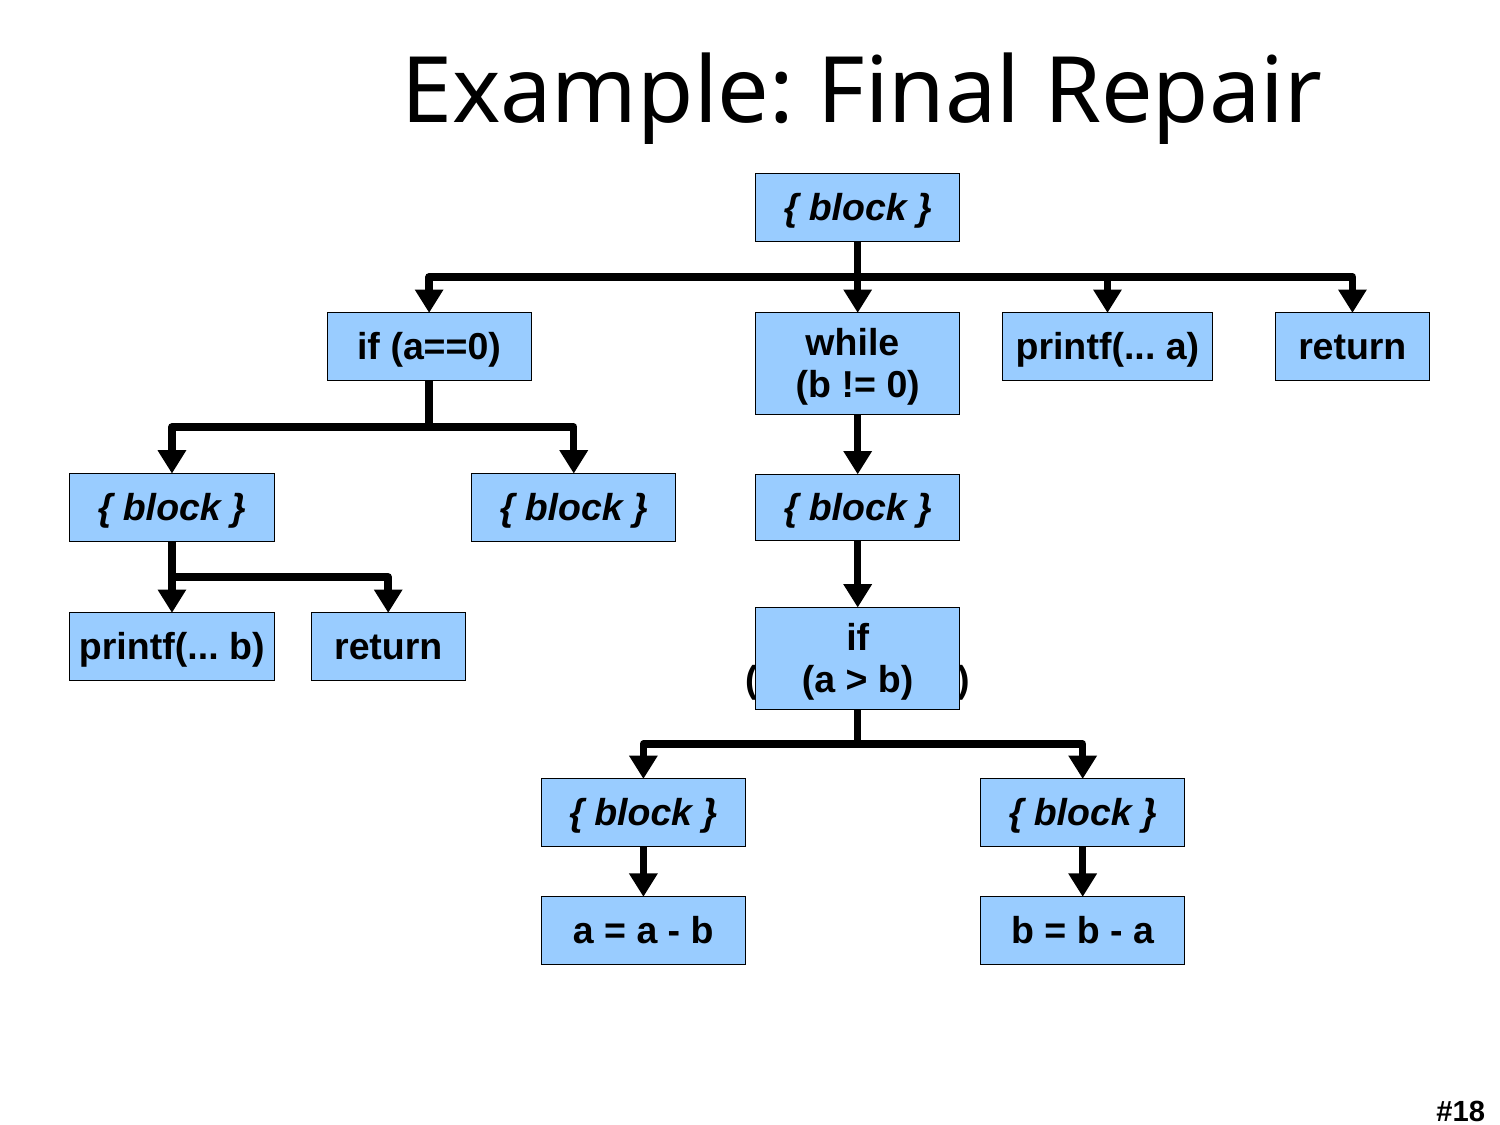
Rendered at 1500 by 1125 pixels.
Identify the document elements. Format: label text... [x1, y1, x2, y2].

text_box b = b - a [980, 896, 1185, 965]
text_box { block } [755, 175, 960, 242]
text_box { block } [471, 473, 676, 542]
text_box { block } [69, 473, 275, 542]
text_box if (a==0) [327, 312, 532, 381]
text_box { block } [980, 778, 1185, 847]
text_box printf(... b) [69, 612, 275, 681]
text_box a = a - b [541, 896, 746, 965]
text_box if (a > b) [755, 607, 960, 710]
text_box { block } [755, 474, 960, 541]
text_box printf(... a) [1002, 312, 1213, 381]
text_box return [311, 612, 466, 681]
text_box return [1275, 312, 1430, 381]
title Example: Final Repair [300, 0, 1425, 175]
text_box while (b != 0) [755, 312, 960, 415]
text_box { block } [541, 778, 746, 847]
